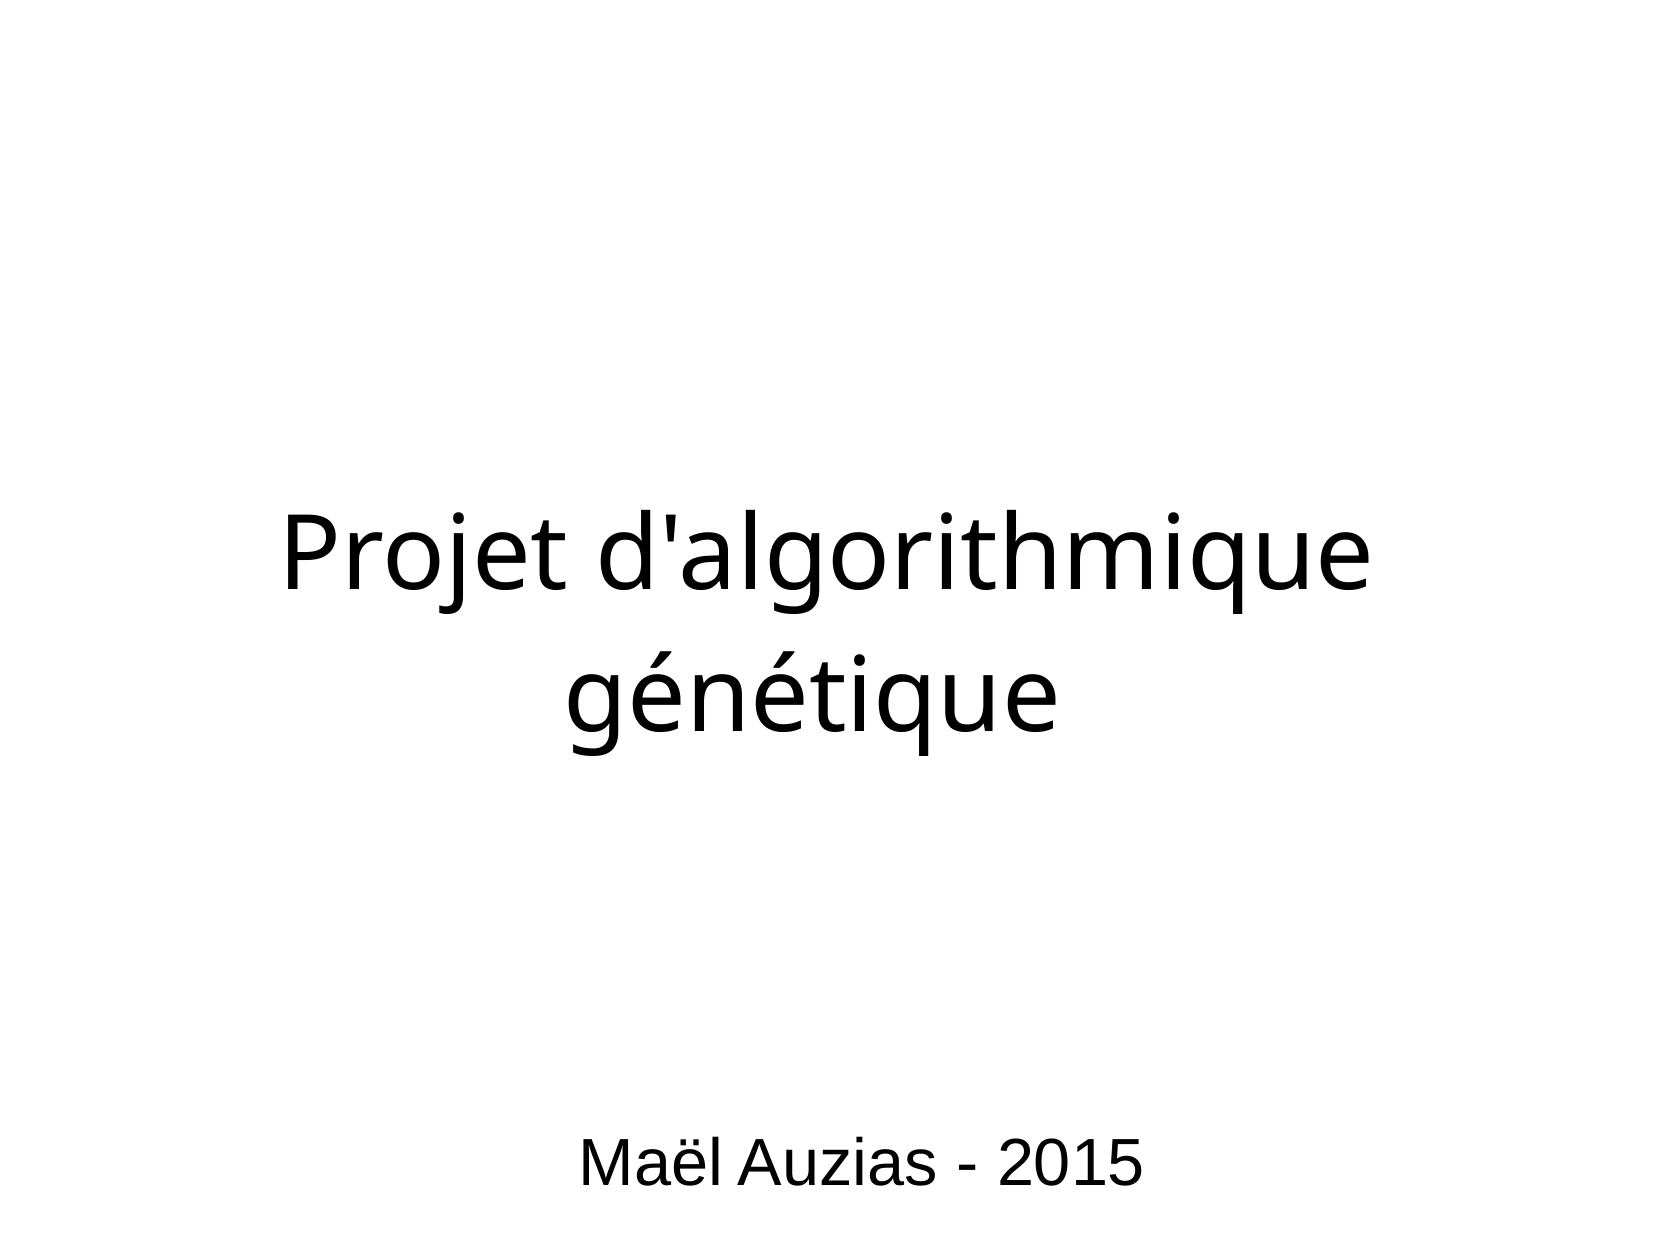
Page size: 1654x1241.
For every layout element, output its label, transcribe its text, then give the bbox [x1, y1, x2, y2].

list Maël Auzias - 2015 [82, 1125, 1571, 1241]
subtitle Projet d'algorithmique génétique [82, 0, 1571, 1125]
